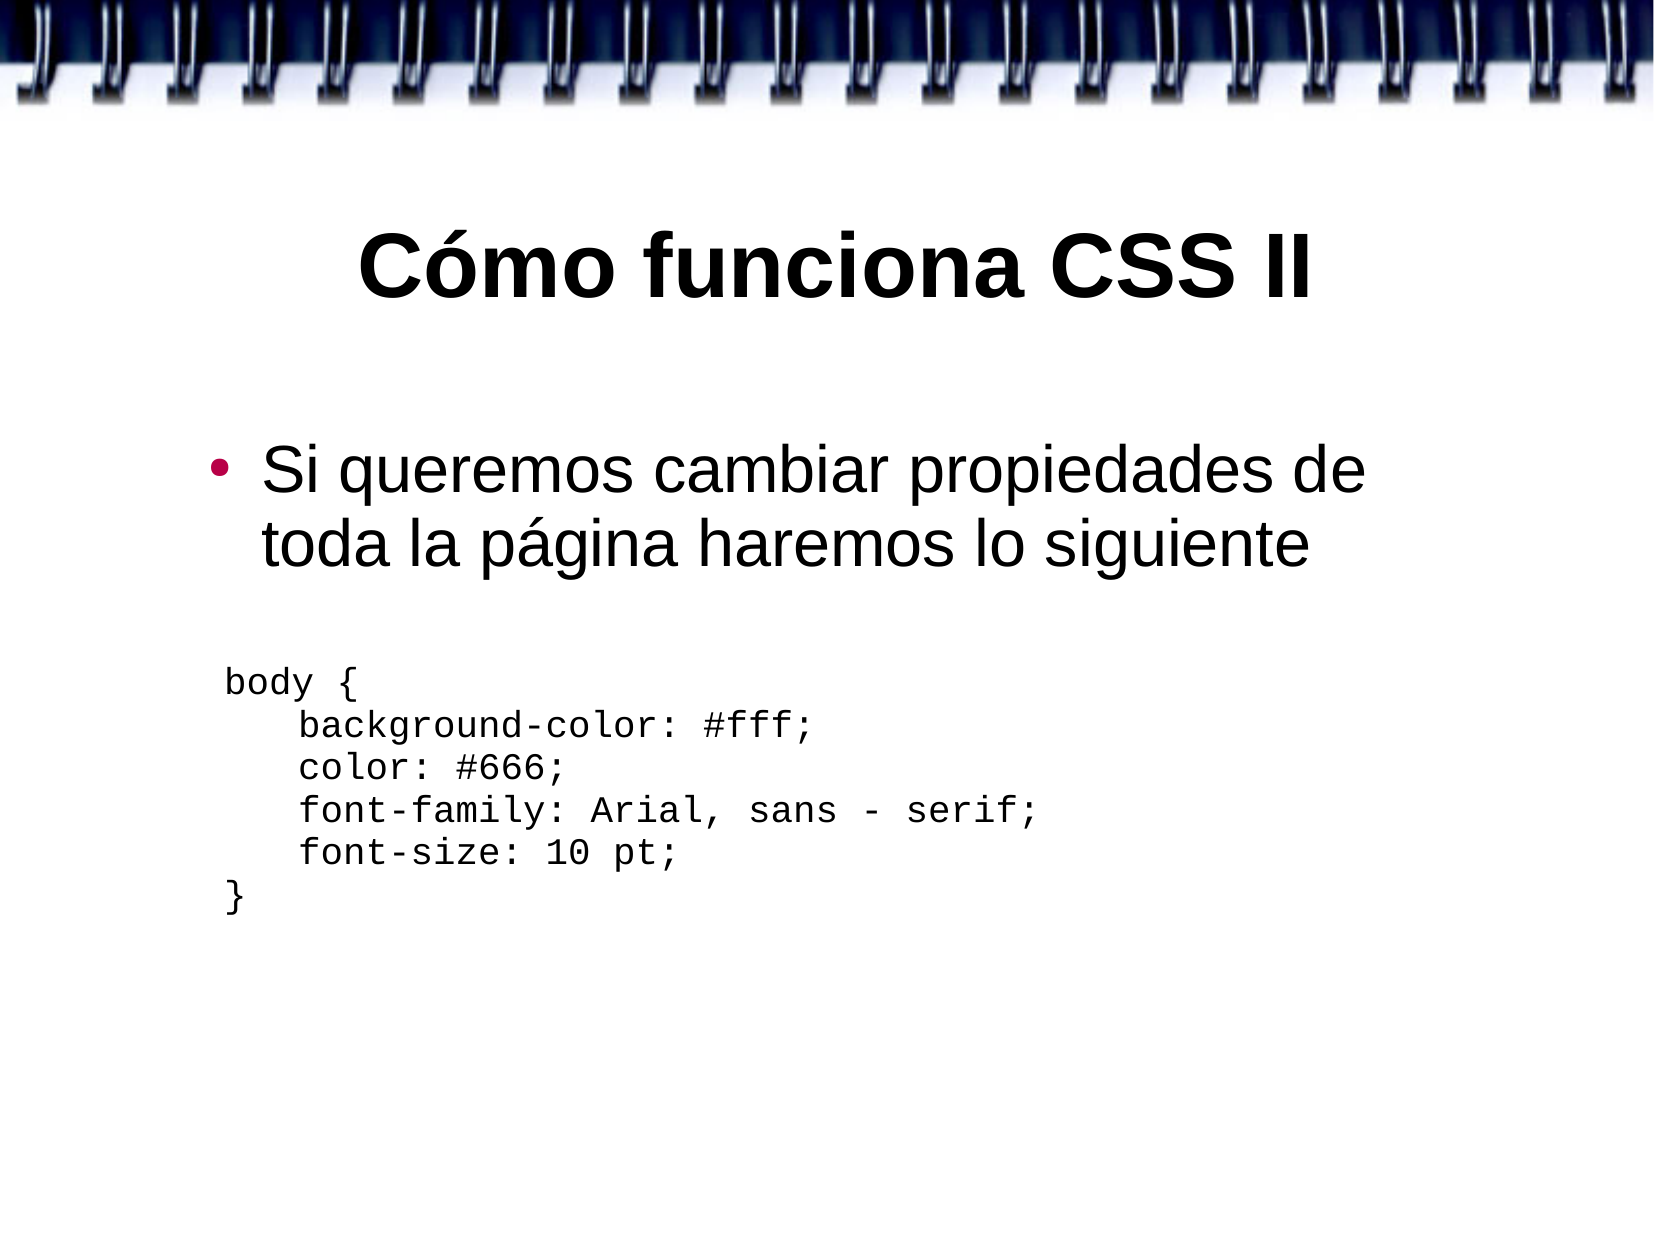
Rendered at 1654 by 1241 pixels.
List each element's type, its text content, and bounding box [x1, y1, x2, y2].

title Cómo funciona CSS II [139, 169, 1535, 362]
list Si queremos cambiar propiedades de toda la página haremos lo siguiente [190, 431, 1472, 613]
picture [0, 0, 1654, 121]
text_box body { background-color: #fff; color: #666; font-family: Arial, sans - serif; font-size: 10 pt; } [209, 655, 1056, 910]
